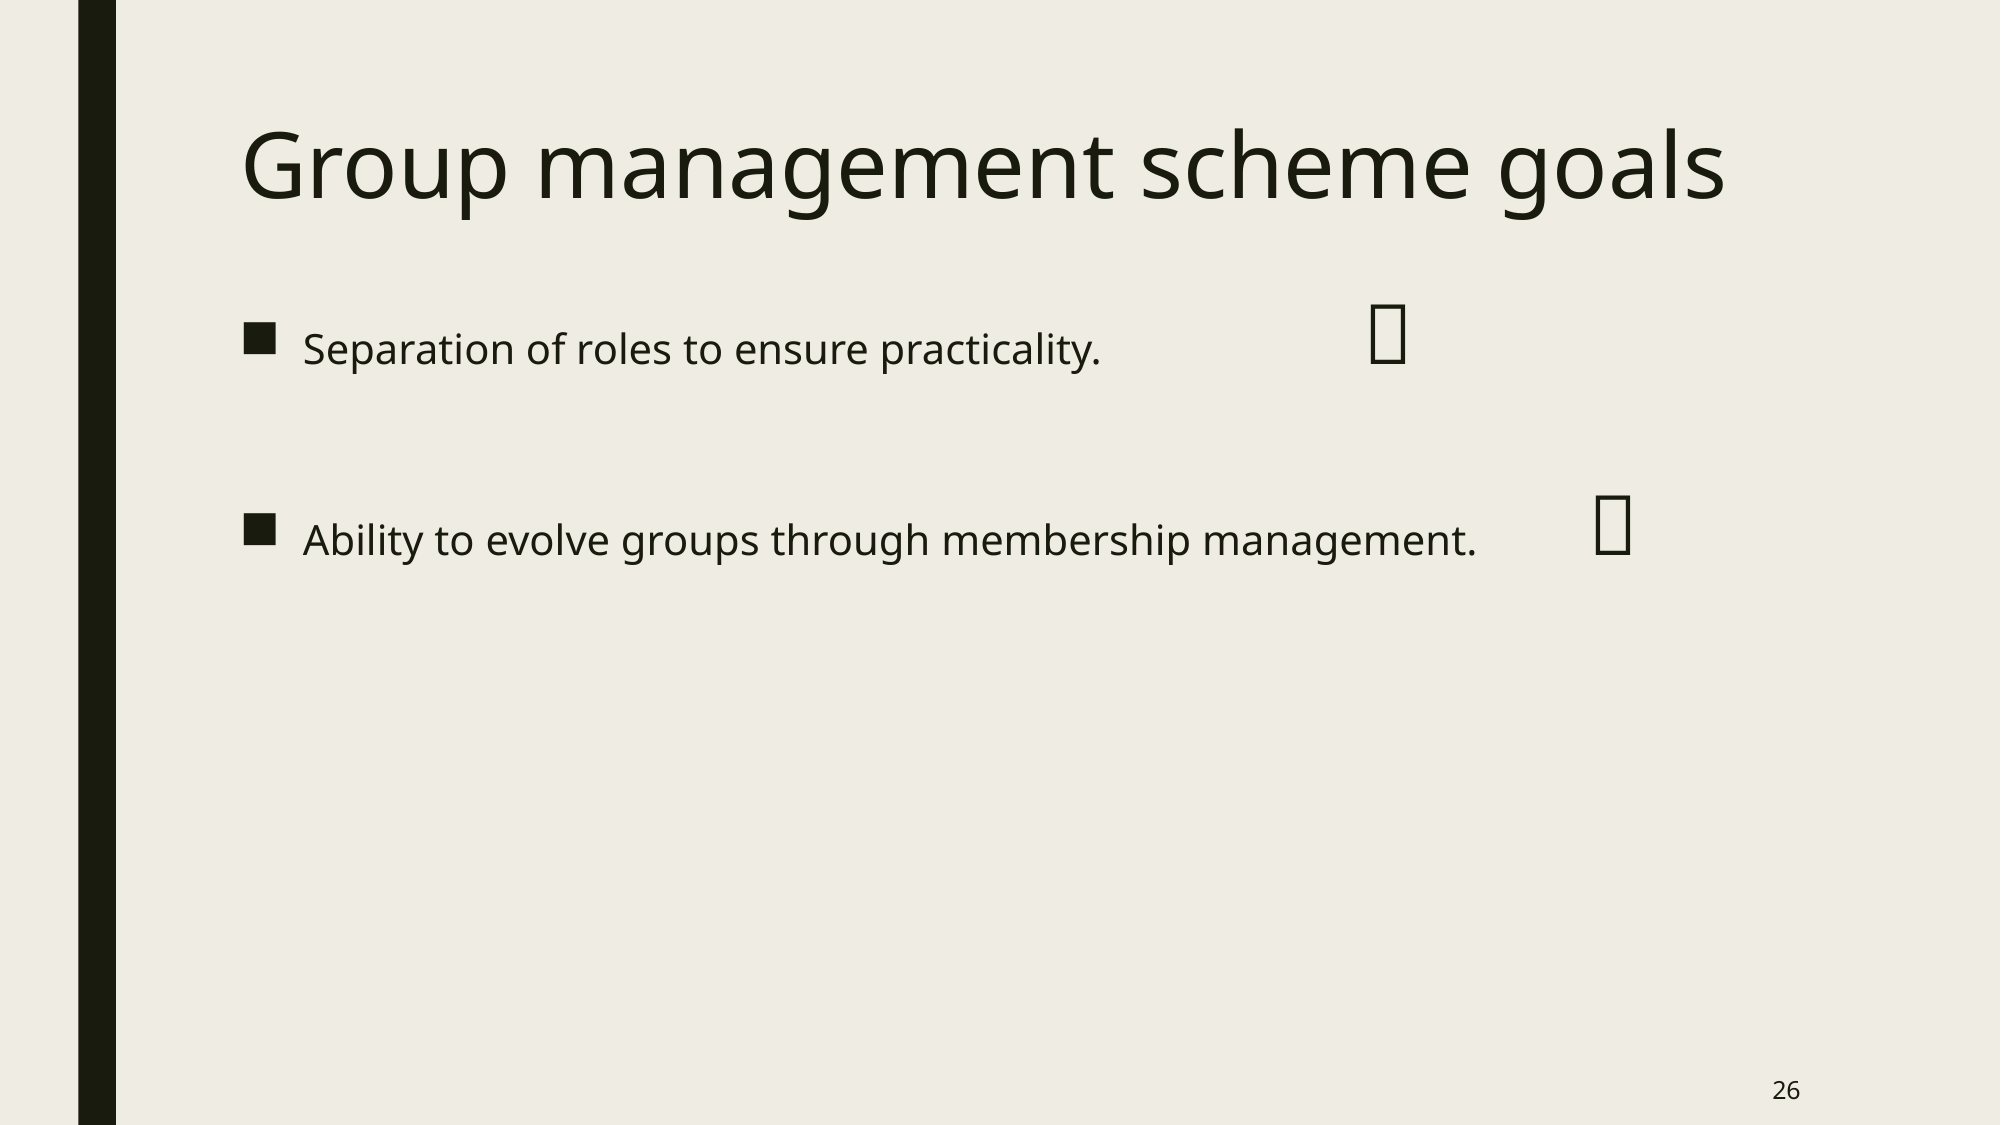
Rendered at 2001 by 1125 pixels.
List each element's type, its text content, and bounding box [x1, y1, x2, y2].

title Group management scheme goals [225, 112, 1800, 281]
slide_number <number> [1553, 1058, 1816, 1125]
list Separation of roles to ensure practicality. ✅ Ability to evolve groups through membership management. ✅ [225, 281, 1800, 963]
